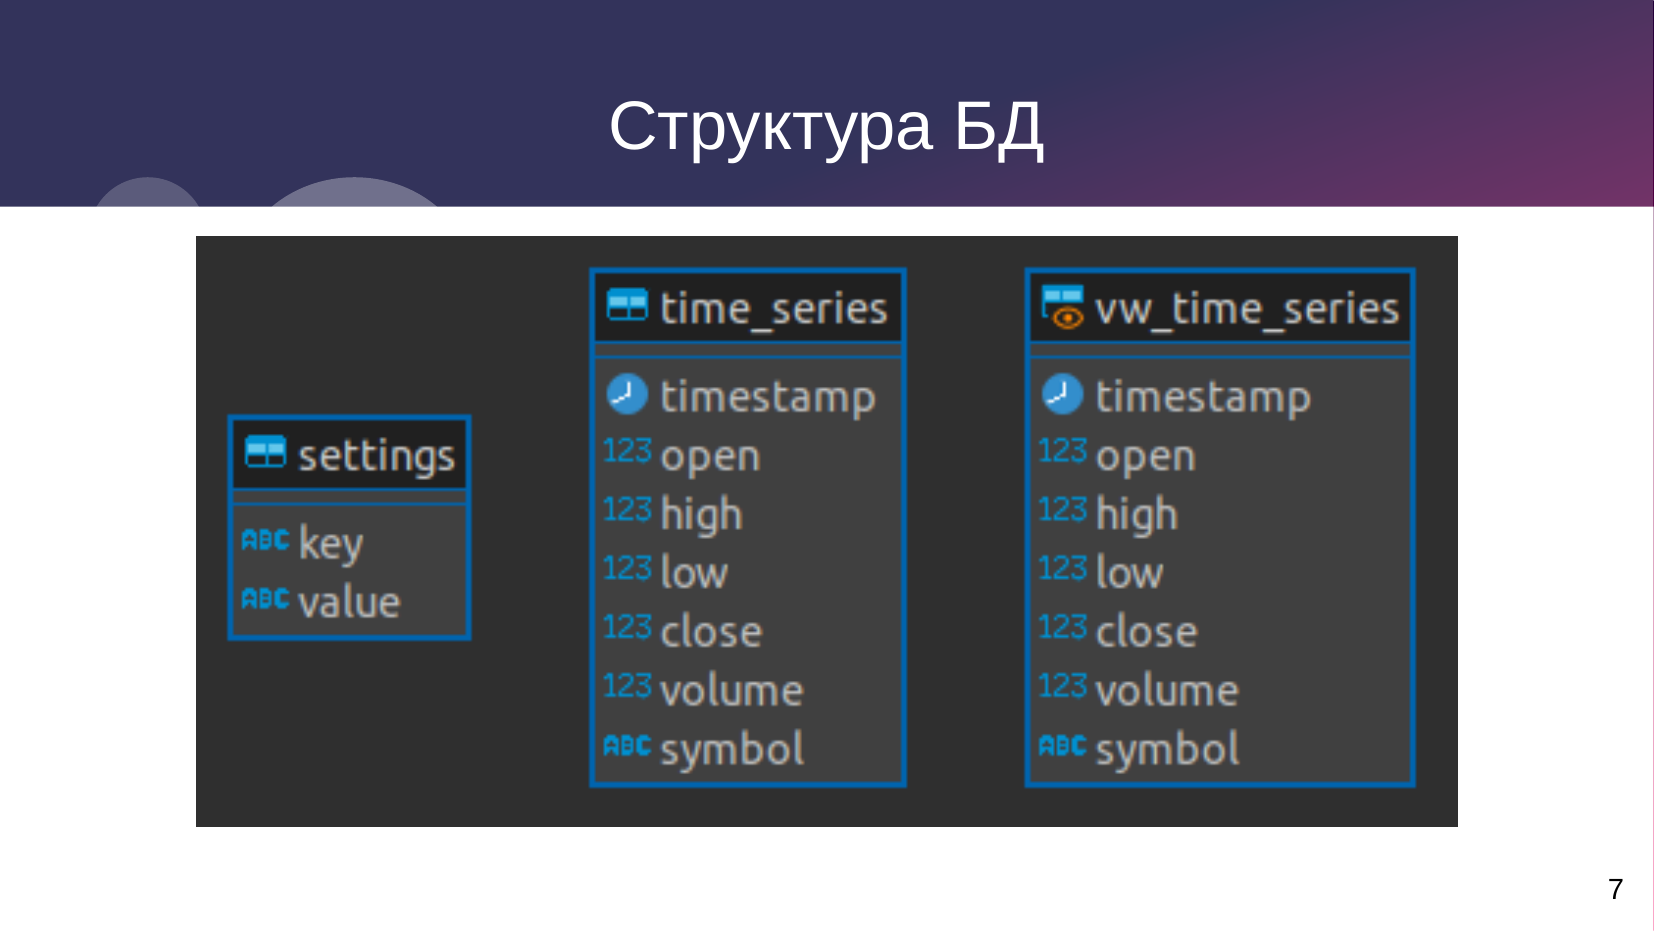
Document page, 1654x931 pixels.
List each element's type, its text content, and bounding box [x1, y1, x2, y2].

picture [196, 236, 1458, 827]
title Структура БД [88, 44, 1565, 207]
